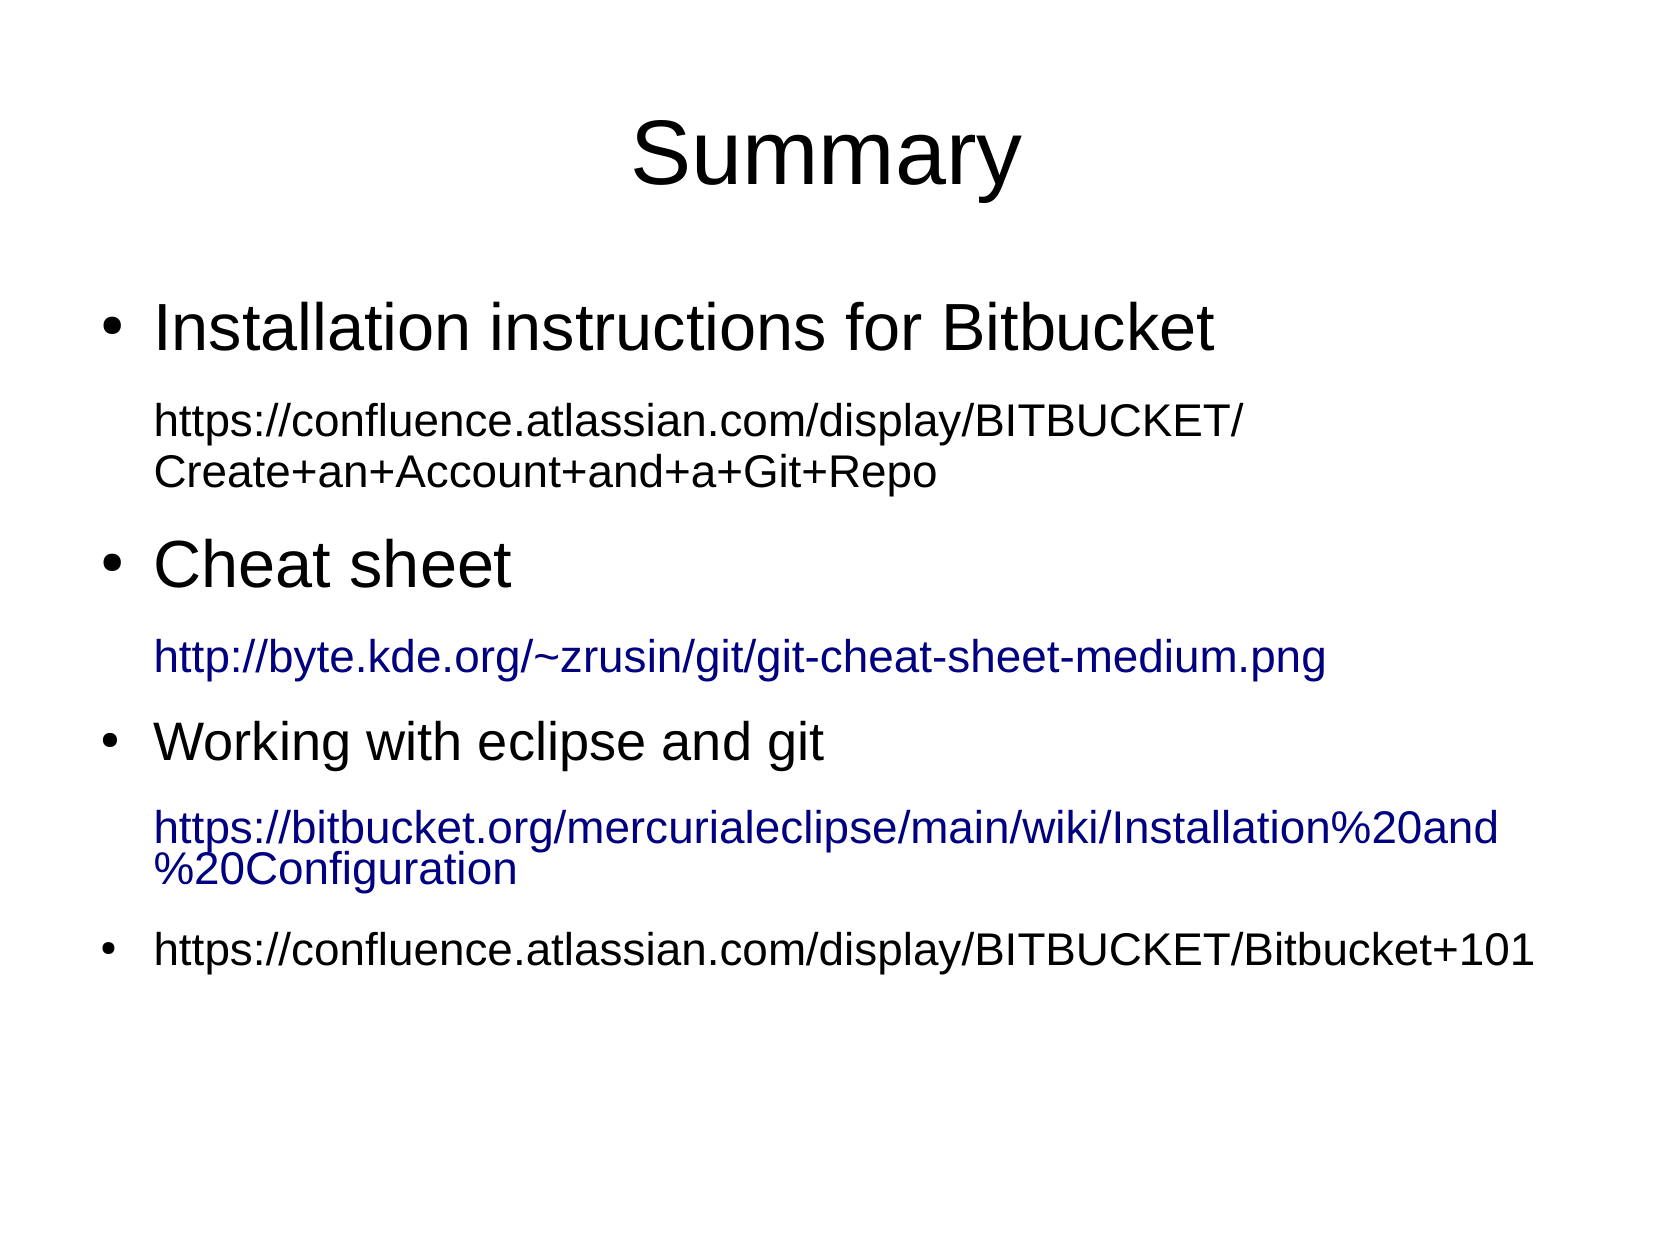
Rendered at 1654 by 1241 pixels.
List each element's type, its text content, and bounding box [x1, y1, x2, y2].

list Installation instructions for Bitbucket https://confluence.atlassian.com/display/BITBUCKET/Create+an+Account+and+a+Git+Repo Cheat sheet http://byte.kde.org/~zrusin/git/git-cheat-sheet-medium.png Working with eclipse and git https://bitbucket.org/mercurialeclipse/main/wiki/Installation%20and%20Configuration https://confluence.atlassian.com/display/BITBUCKET/Bitbucket+101 [82, 290, 1538, 1182]
title Summary [82, 49, 1571, 257]
